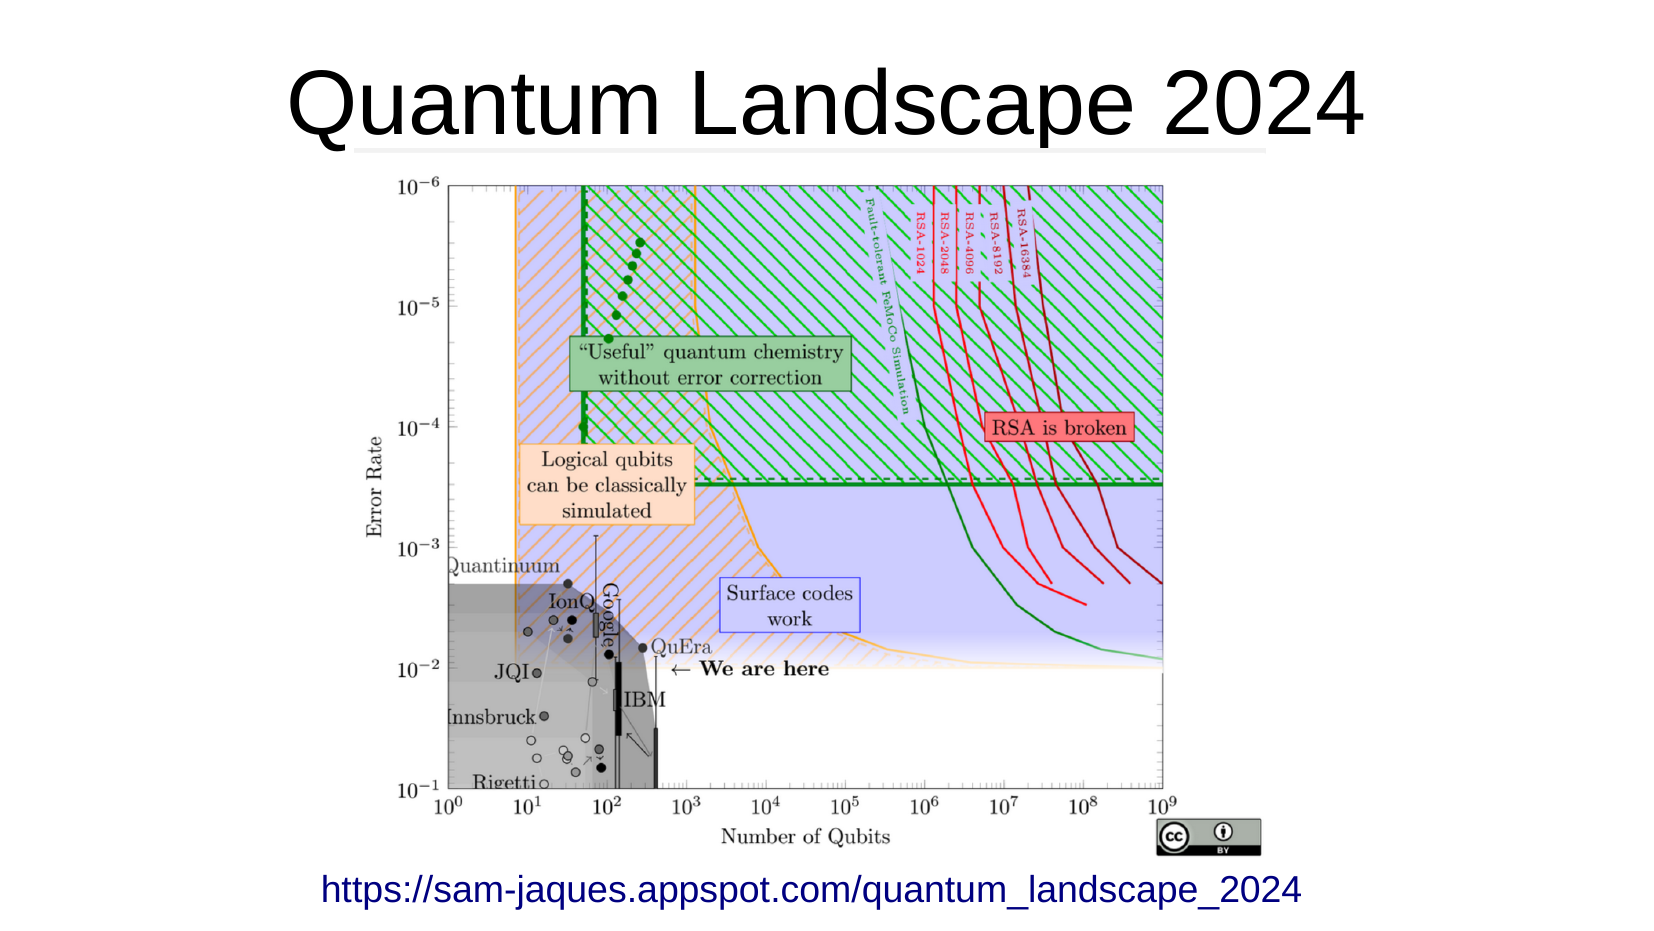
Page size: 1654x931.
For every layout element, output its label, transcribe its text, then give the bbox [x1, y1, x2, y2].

text_box https://sam-jaques.appspot.com/quantum_landscape_2024 [306, 860, 1320, 918]
title Quantum Landscape 2024 [82, 25, 1571, 181]
picture [354, 148, 1266, 858]
